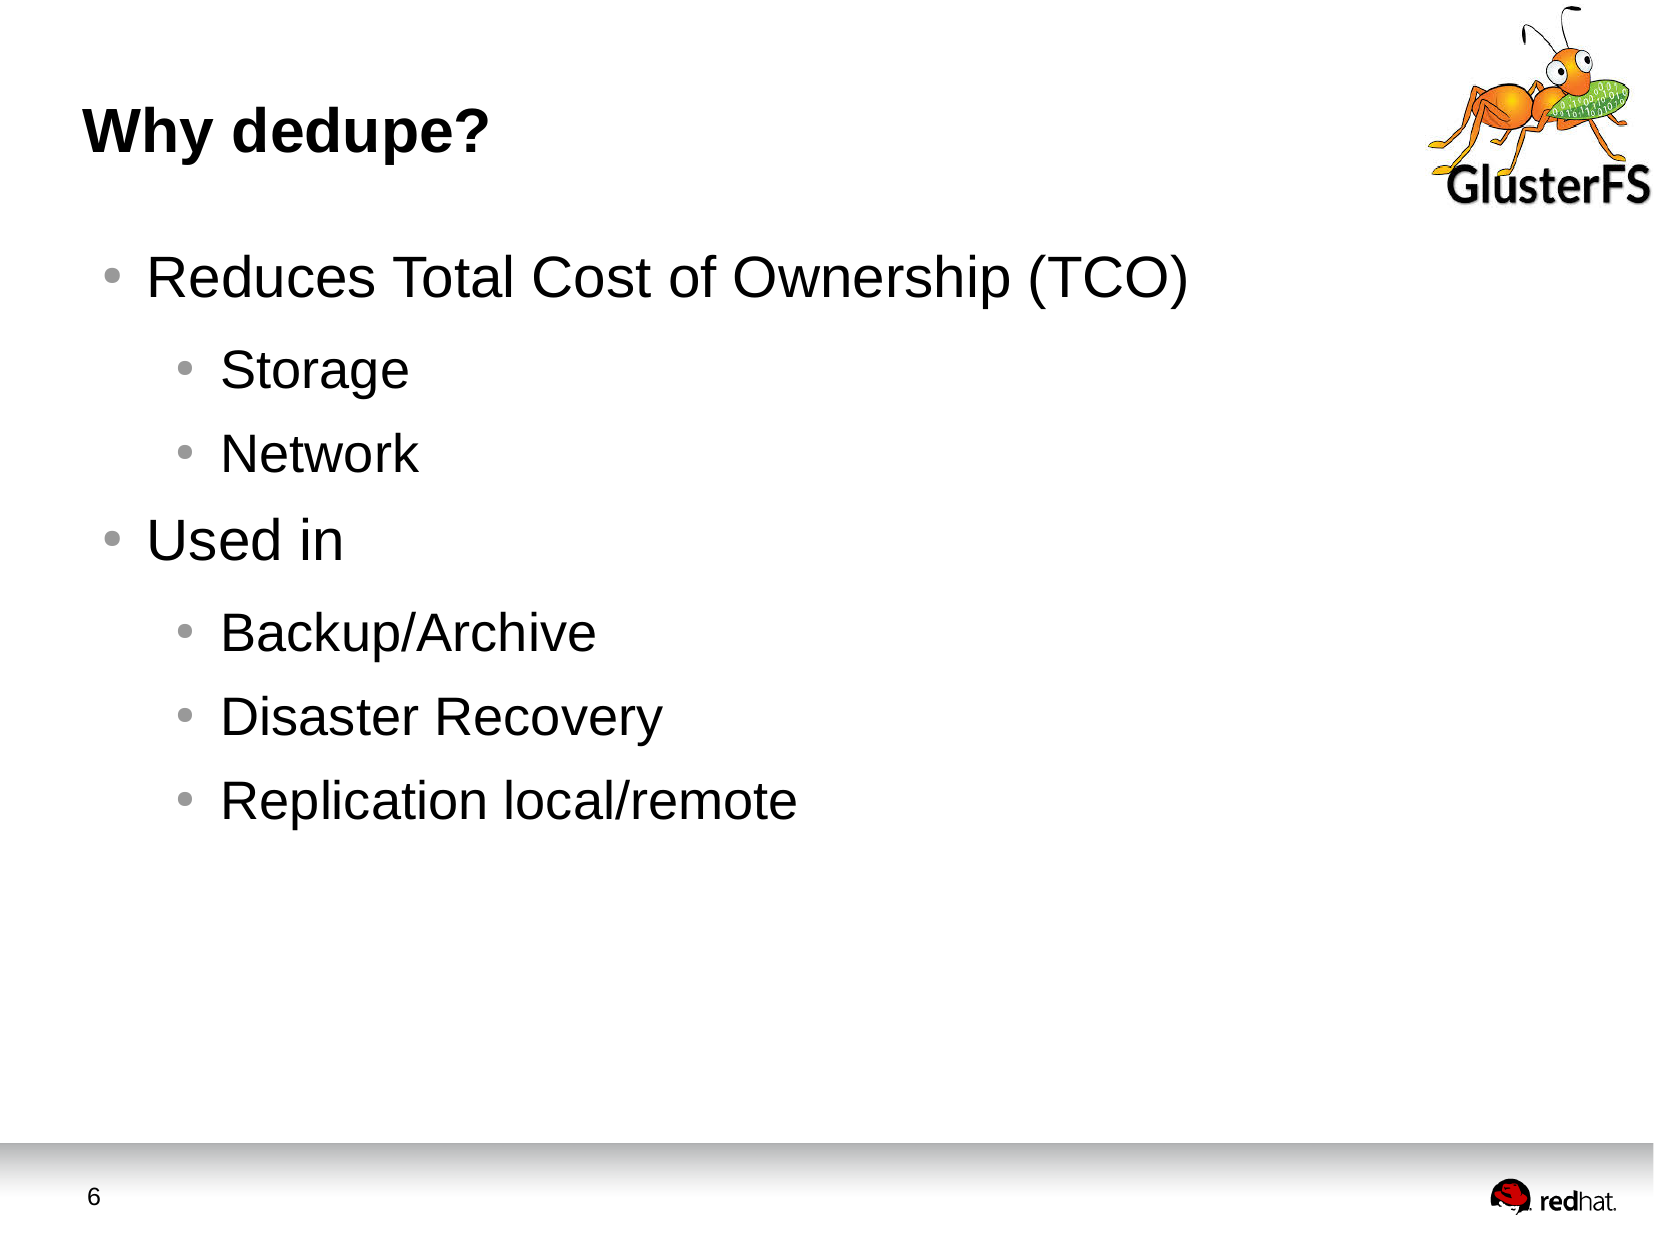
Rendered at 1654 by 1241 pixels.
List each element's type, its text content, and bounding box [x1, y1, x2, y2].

picture [1425, 4, 1653, 208]
list Reduces Total Cost of Ownership (TCO) Storage Network Used in Backup/Archive Disaster Recovery Replication local/remote [86, 244, 1576, 1039]
picture [0, 1143, 1654, 1241]
title Why dedupe? [82, 37, 1426, 226]
